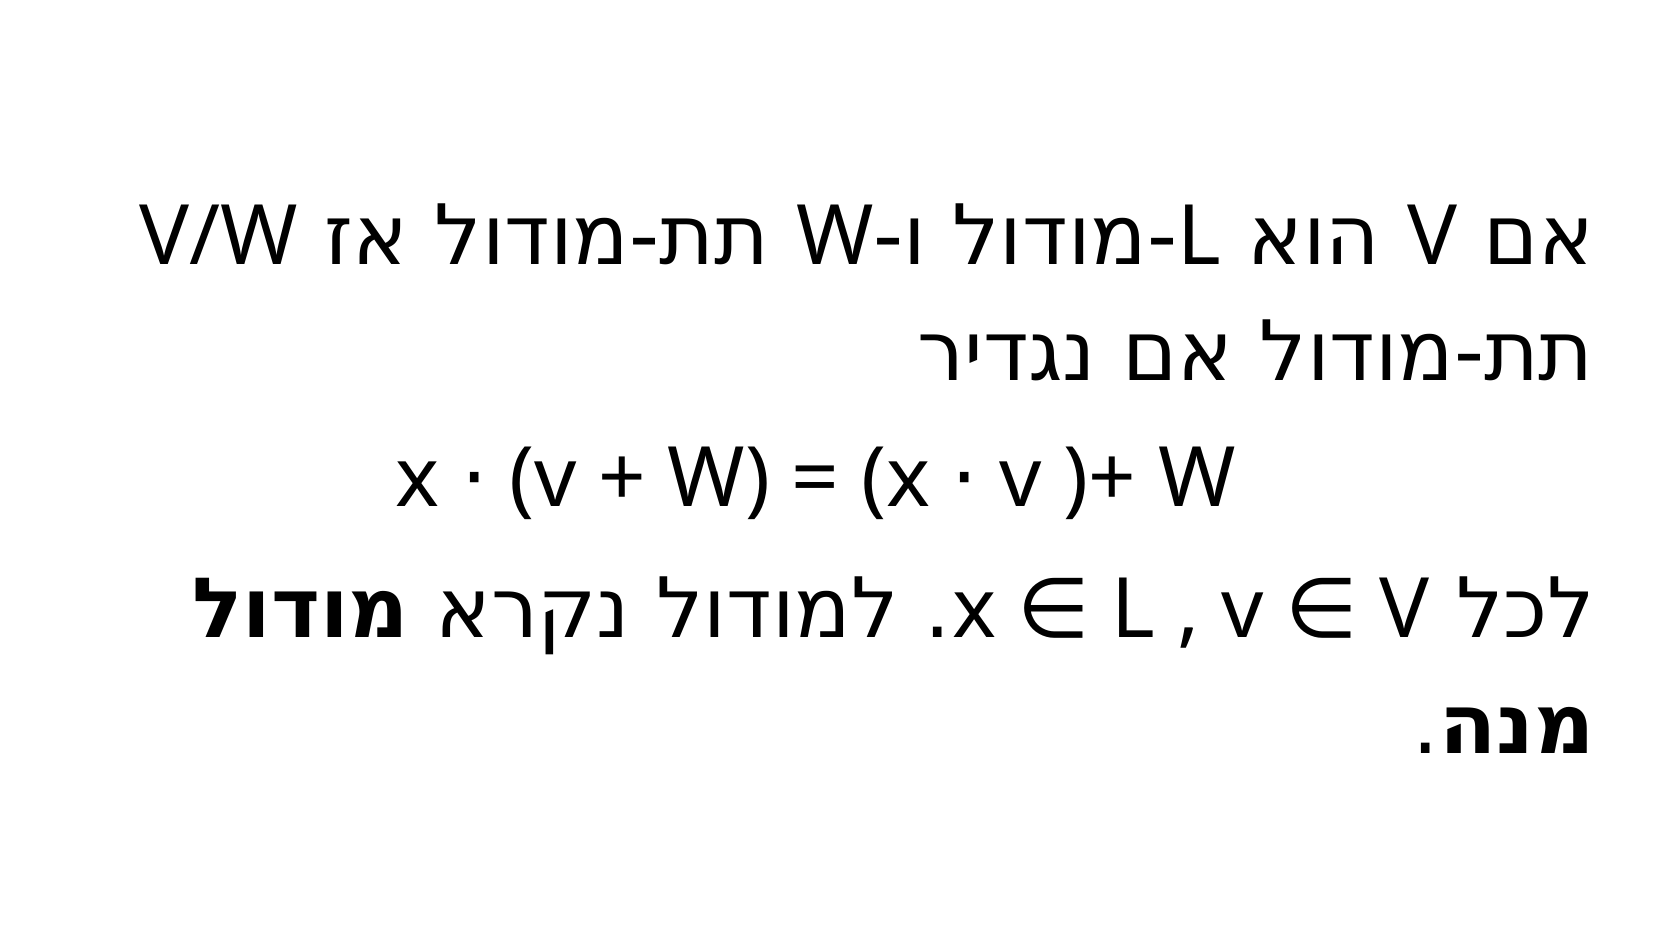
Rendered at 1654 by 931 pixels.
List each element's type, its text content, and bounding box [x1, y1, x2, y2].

subtitle אם V הוא L-מודול ו-W תת-מודול אז V/W תת-מודול אם נגדיר x ⋅ (v + W) = (x ⋅ v )+ W לכל x ∈ L , v ∈ V. למודול נקרא מודול מנה. [59, 45, 1595, 886]
